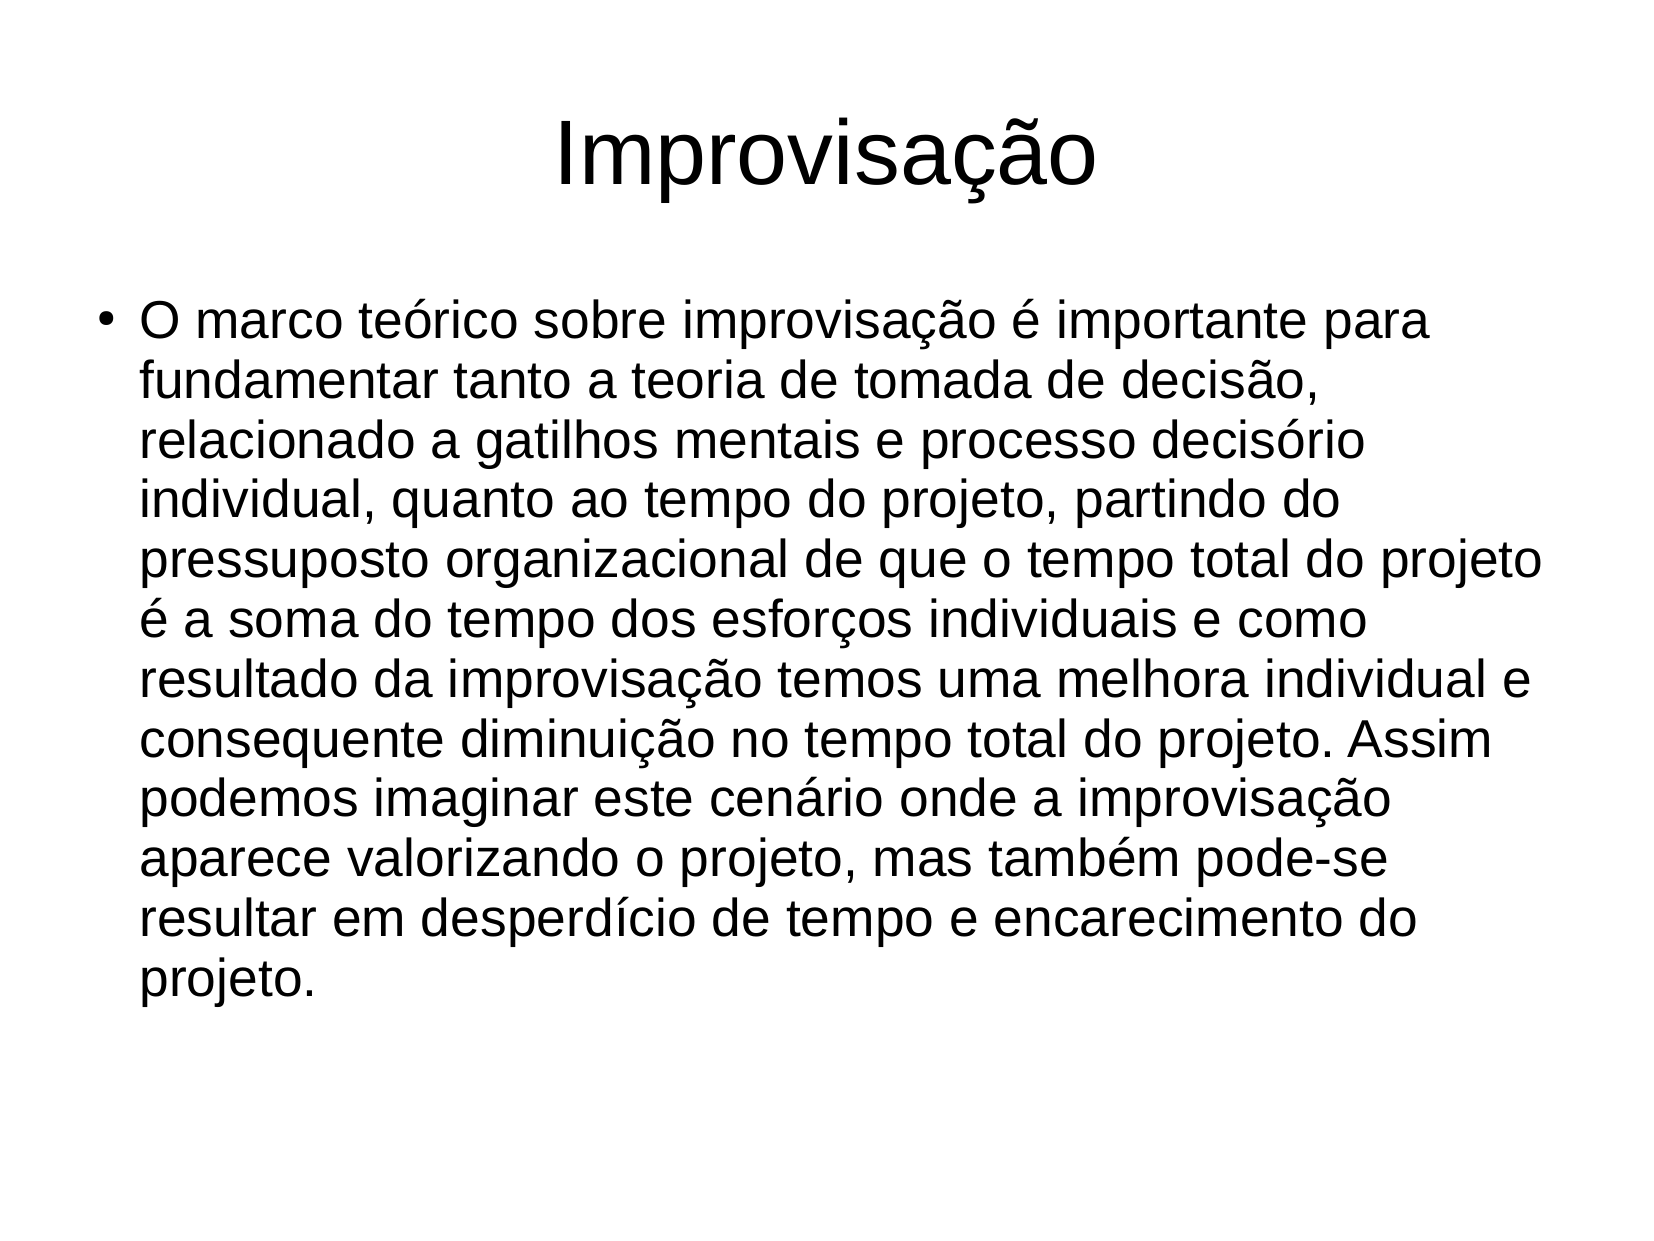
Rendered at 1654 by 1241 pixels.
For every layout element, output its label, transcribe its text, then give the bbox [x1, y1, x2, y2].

list O marco teórico sobre improvisação é importante para fundamentar tanto a teoria de tomada de decisão, relacionado a gatilhos mentais e processo decisório individual, quanto ao tempo do projeto, partindo do pressuposto organizacional de que o tempo total do projeto é a soma do tempo dos esforços individuais e como resultado da improvisação temos uma melhora individual e consequente diminuição no tempo total do projeto. Assim podemos imaginar este cenário onde a improvisação aparece valorizando o projeto, mas também pode-se resultar em desperdício de tempo e encarecimento do projeto. [82, 290, 1571, 1010]
title Improvisação [82, 49, 1571, 257]
